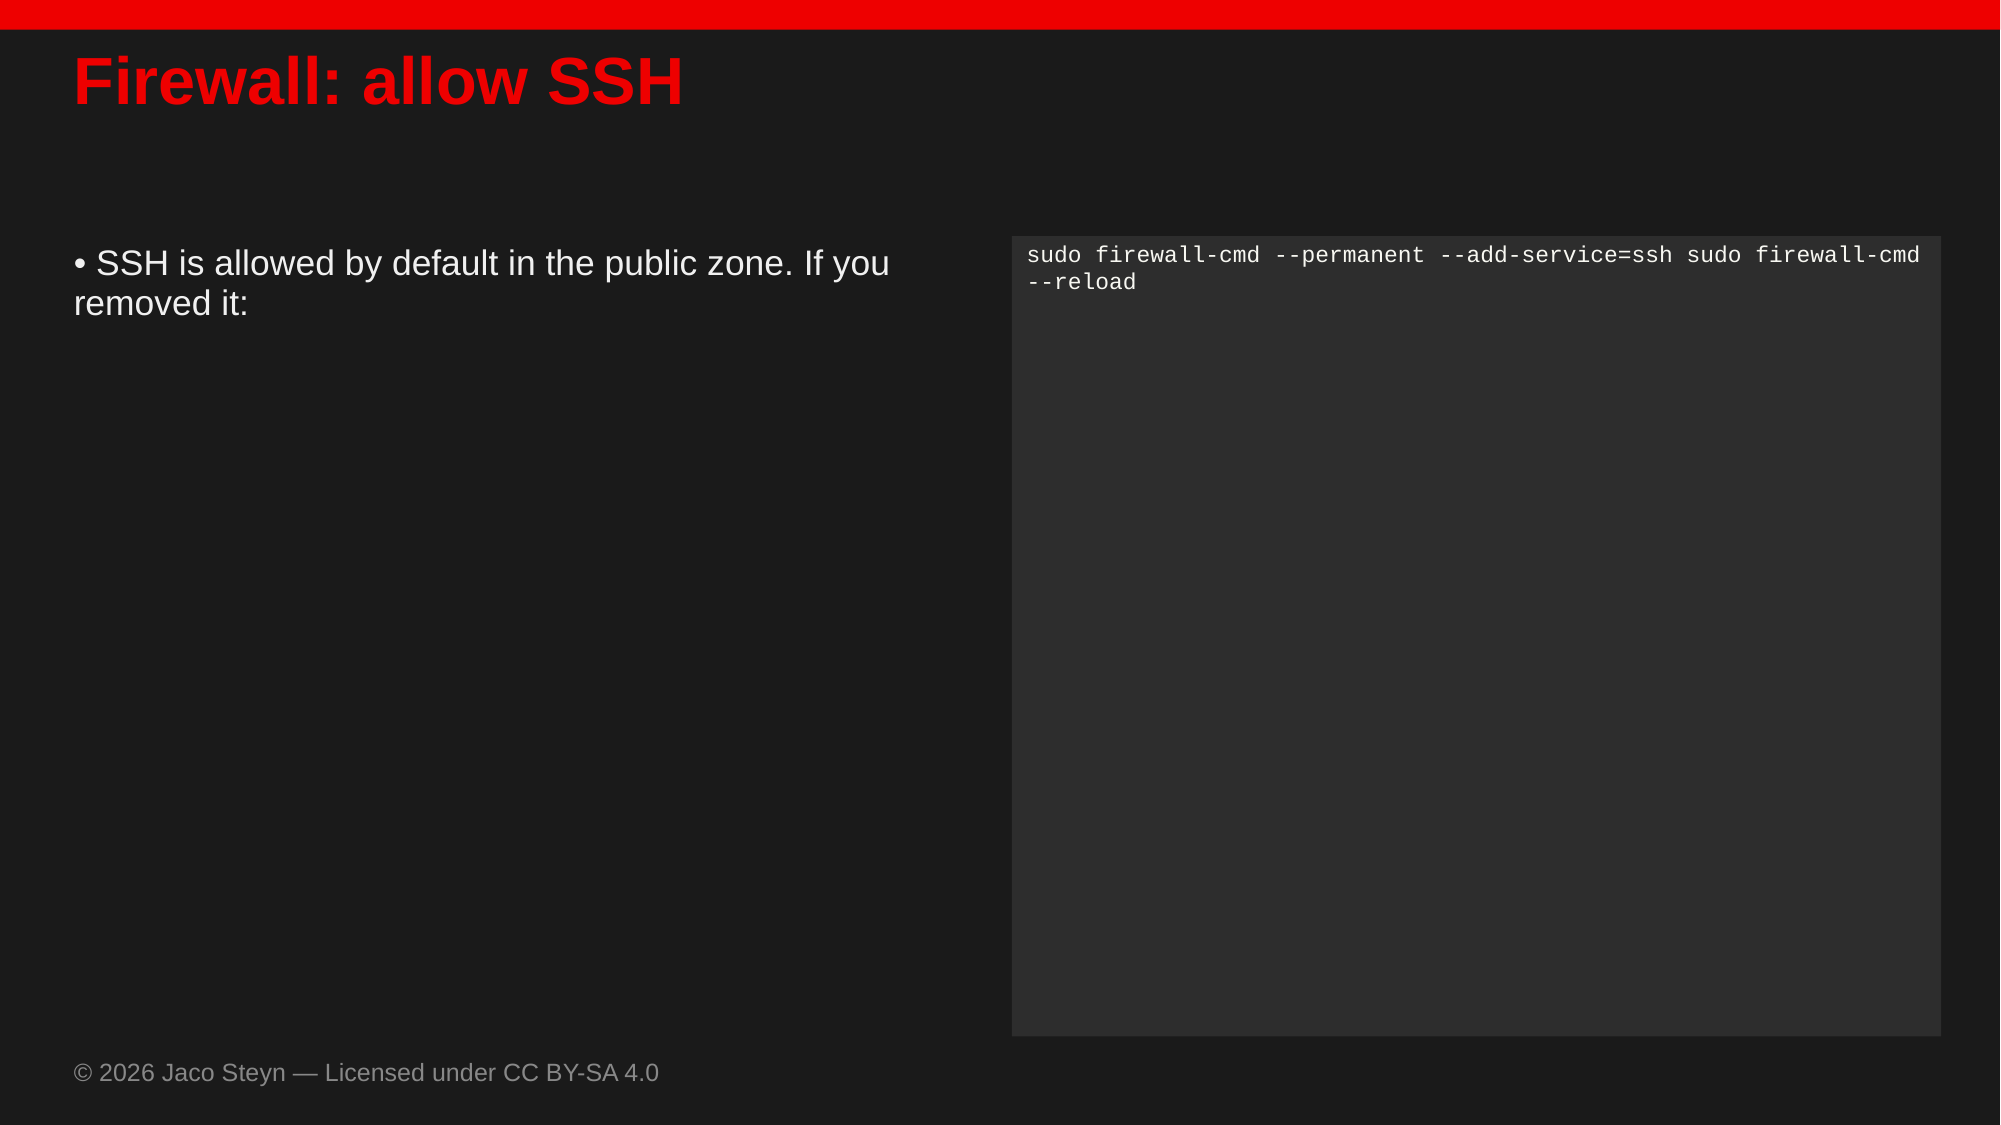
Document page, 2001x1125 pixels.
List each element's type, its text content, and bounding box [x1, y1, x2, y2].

text_box • SSH is allowed by default in the public zone. If you removed it: [59, 236, 989, 1037]
text_box Firewall: allow SSH [59, 36, 1942, 208]
text_box © 2026 Jaco Steyn — Licensed under CC BY-SA 4.0 [59, 1051, 1942, 1093]
text_box sudo firewall-cmd --permanent --add-service=ssh sudo firewall-cmd --reload [1011, 236, 1942, 1037]
text_box [0, 0, 2001, 30]
